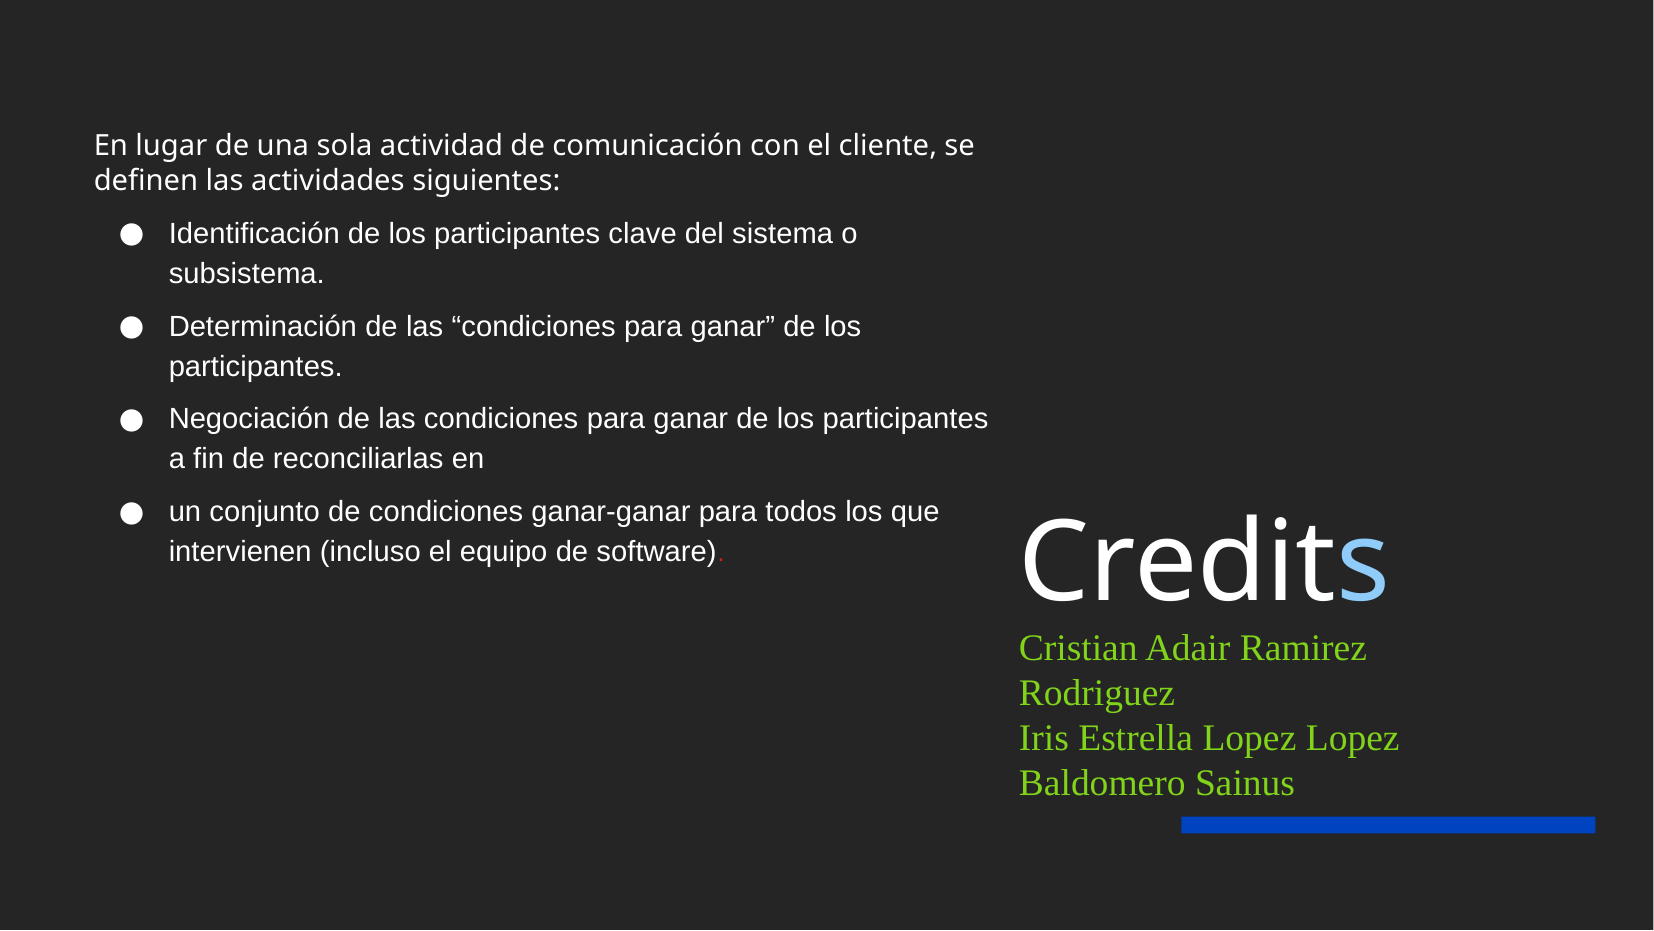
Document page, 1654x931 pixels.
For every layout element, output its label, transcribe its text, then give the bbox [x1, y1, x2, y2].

list En lugar de una sola actividad de comunicación con el cliente, se definen las actividades siguientes: Identificación de los participantes clave del sistema o subsistema. Determinación de las “condiciones para ganar” de los participantes. Negociación de las condiciones para ganar de los participantes a fin de reconciliarlas en un conjunto de condiciones ganar-ganar para todos los que intervienen (incluso el equipo de software). [78, 111, 1028, 556]
title Credits Cristian Adair Ramirez Rodriguez Iris Estrella Lopez Lopez Baldomero Sainus [1003, 472, 1465, 777]
